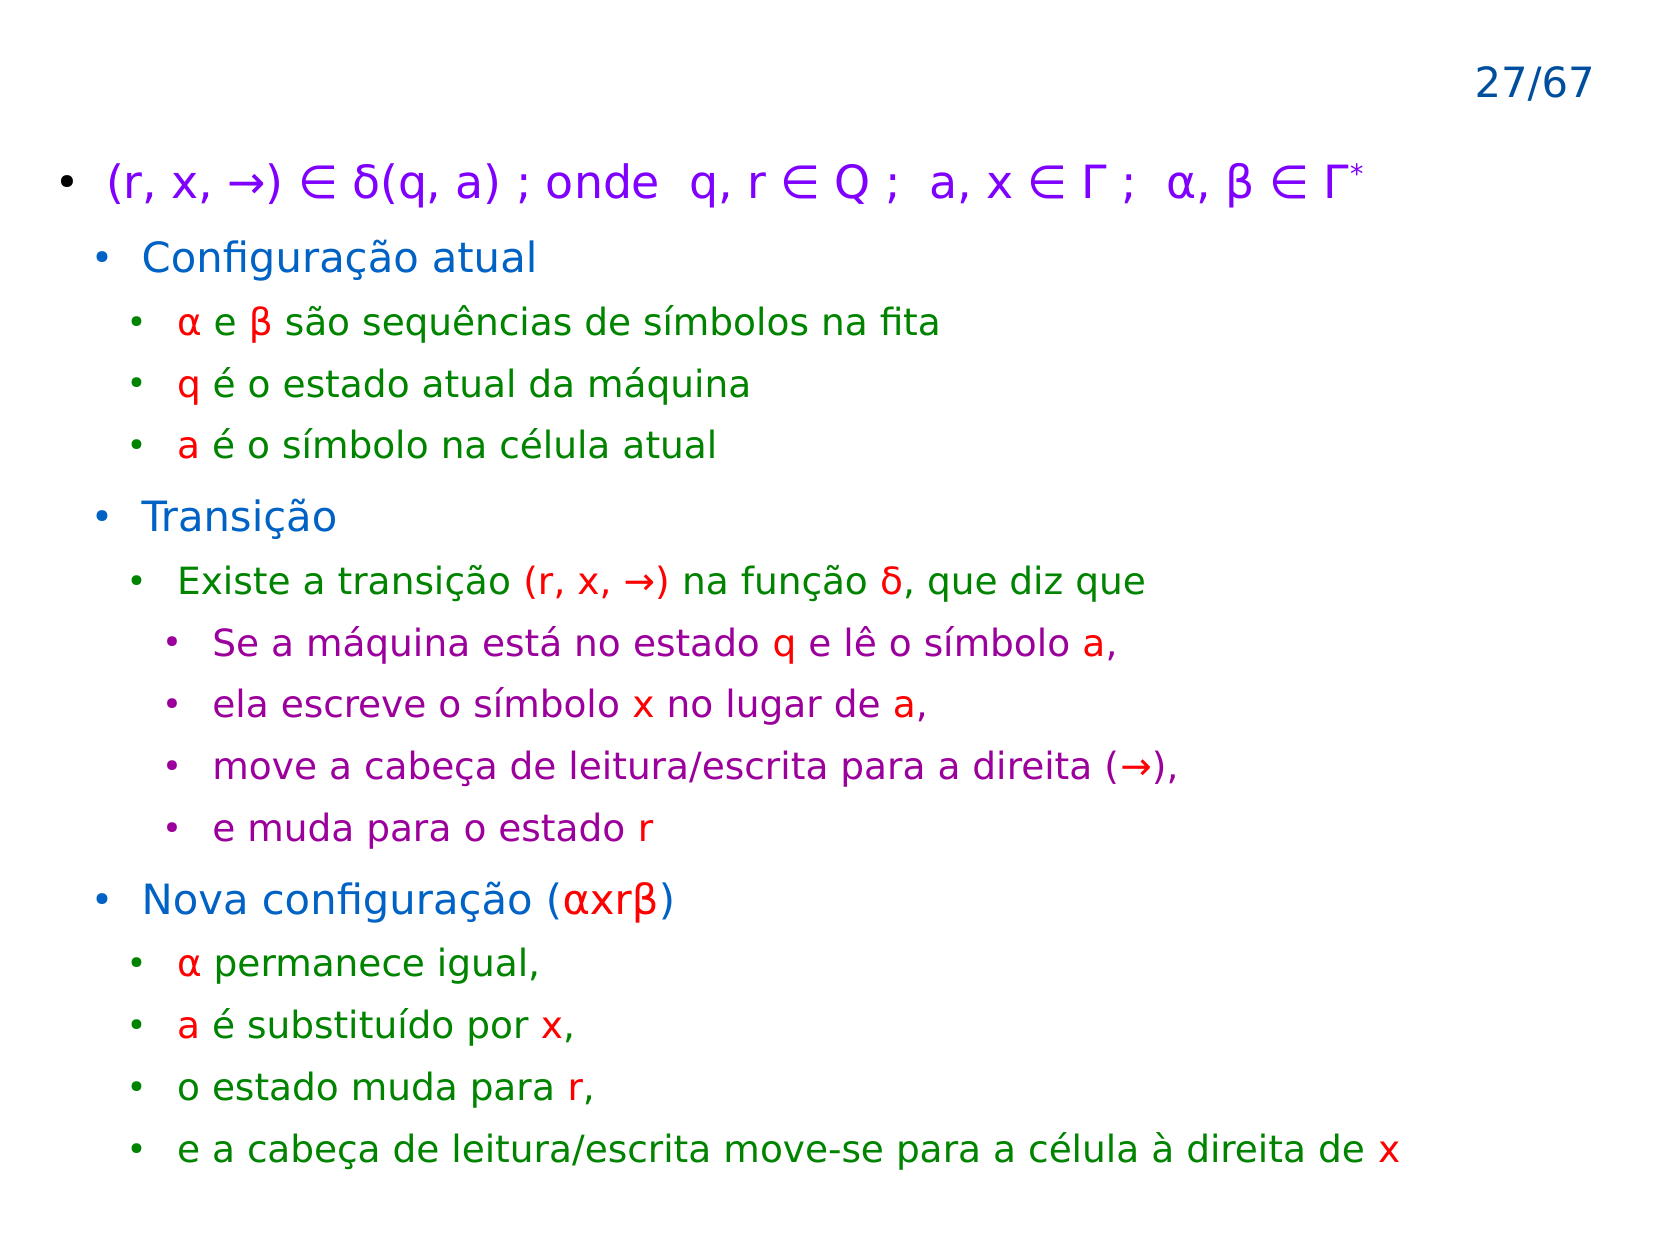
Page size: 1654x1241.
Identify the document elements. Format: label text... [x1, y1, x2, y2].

list (r, x, →) ∈ δ(q, a) ; onde q, r ∈ Q ; a, x ∈ Γ ; α, β ∈ Γ* Configuração atual α e β são sequências de símbolos na fita q é o estado atual da máquina a é o símbolo na célula atual Transição Existe a transição (r, x, →) na função δ, que diz que Se a máquina está no estado q e lê o símbolo a, ela escreve o símbolo x no lugar de a, move a cabeça de leitura/escrita para a direita (→), e muda para o estado r Nova configuração (αxrβ) α permanece igual, a é substituído por x, o estado muda para r, e a cabeça de leitura/escrita move-se para a célula à direita de x [59, 147, 1595, 1211]
